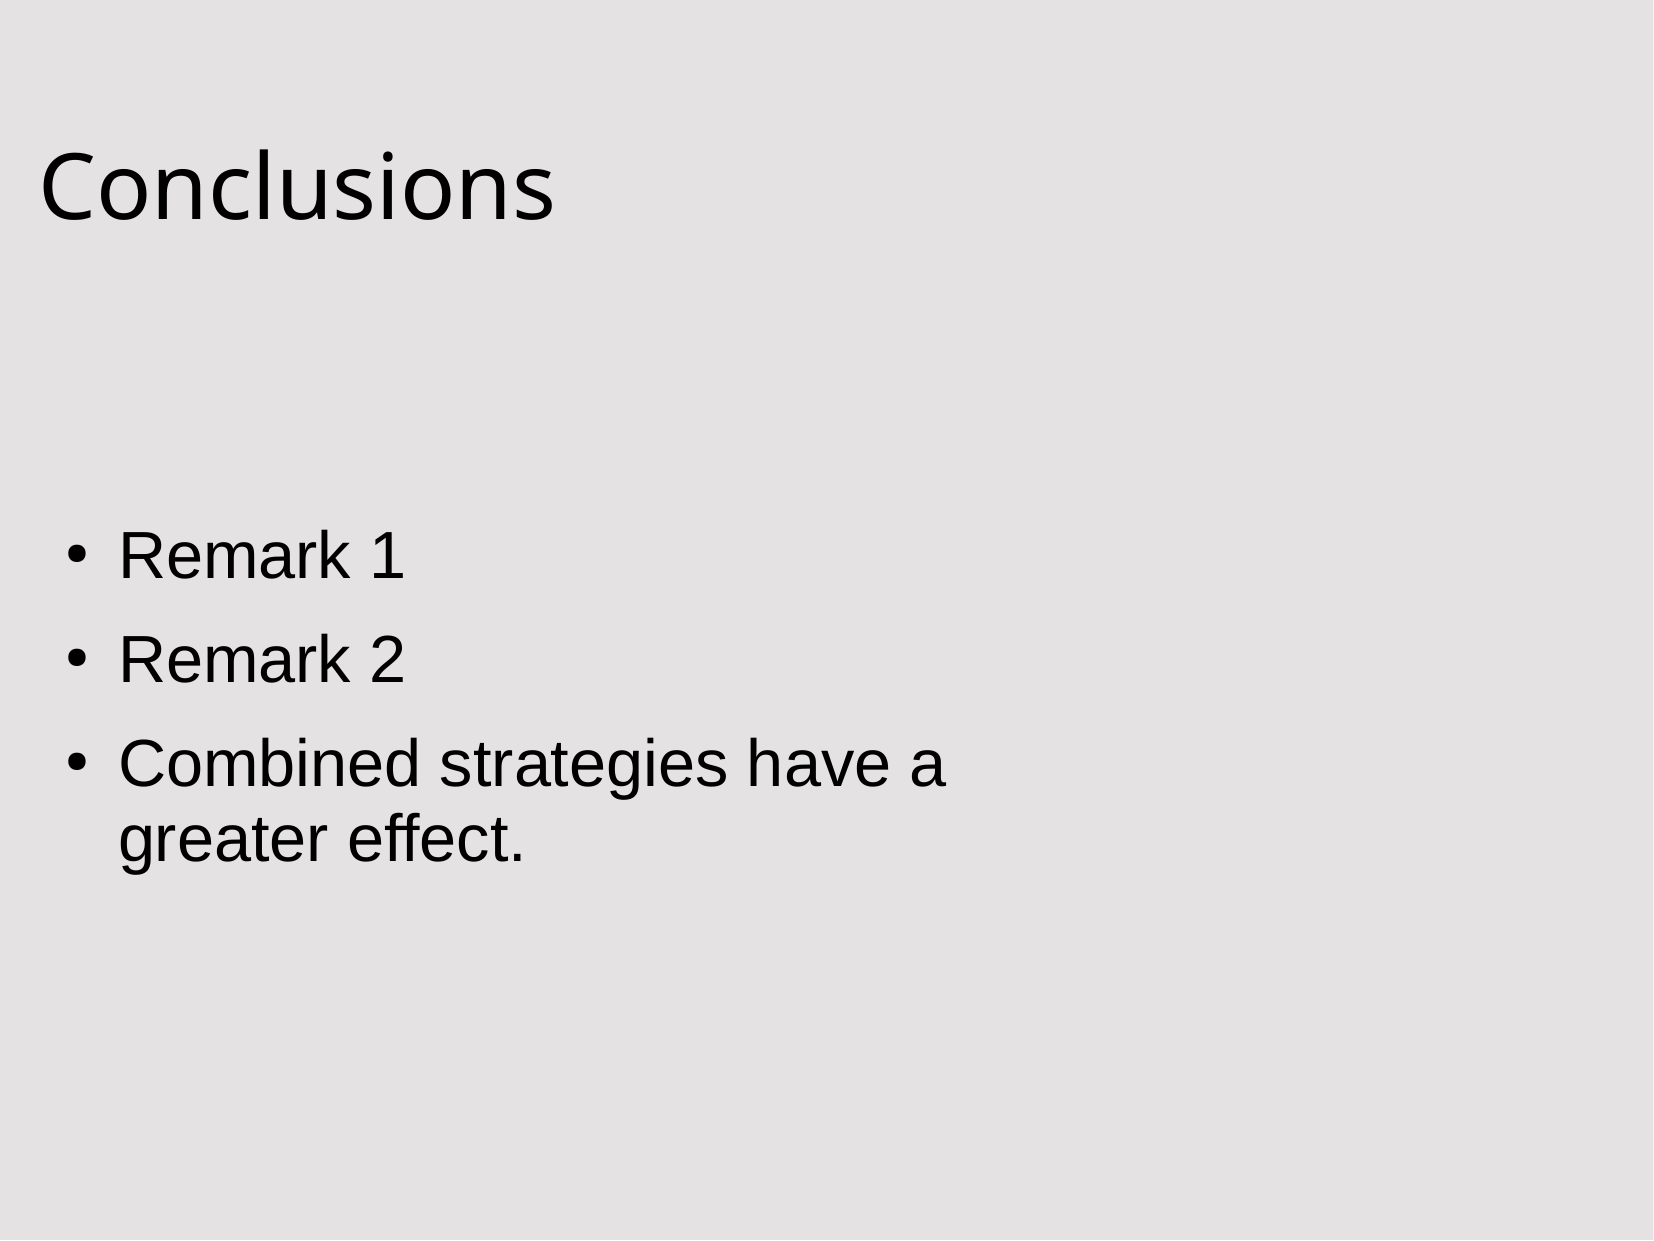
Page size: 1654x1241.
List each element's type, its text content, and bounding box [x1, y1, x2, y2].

list Remark 1 Remark 2 Combined strategies have a greater effect. [47, 413, 1004, 957]
text_box Conclusions [23, 114, 638, 249]
